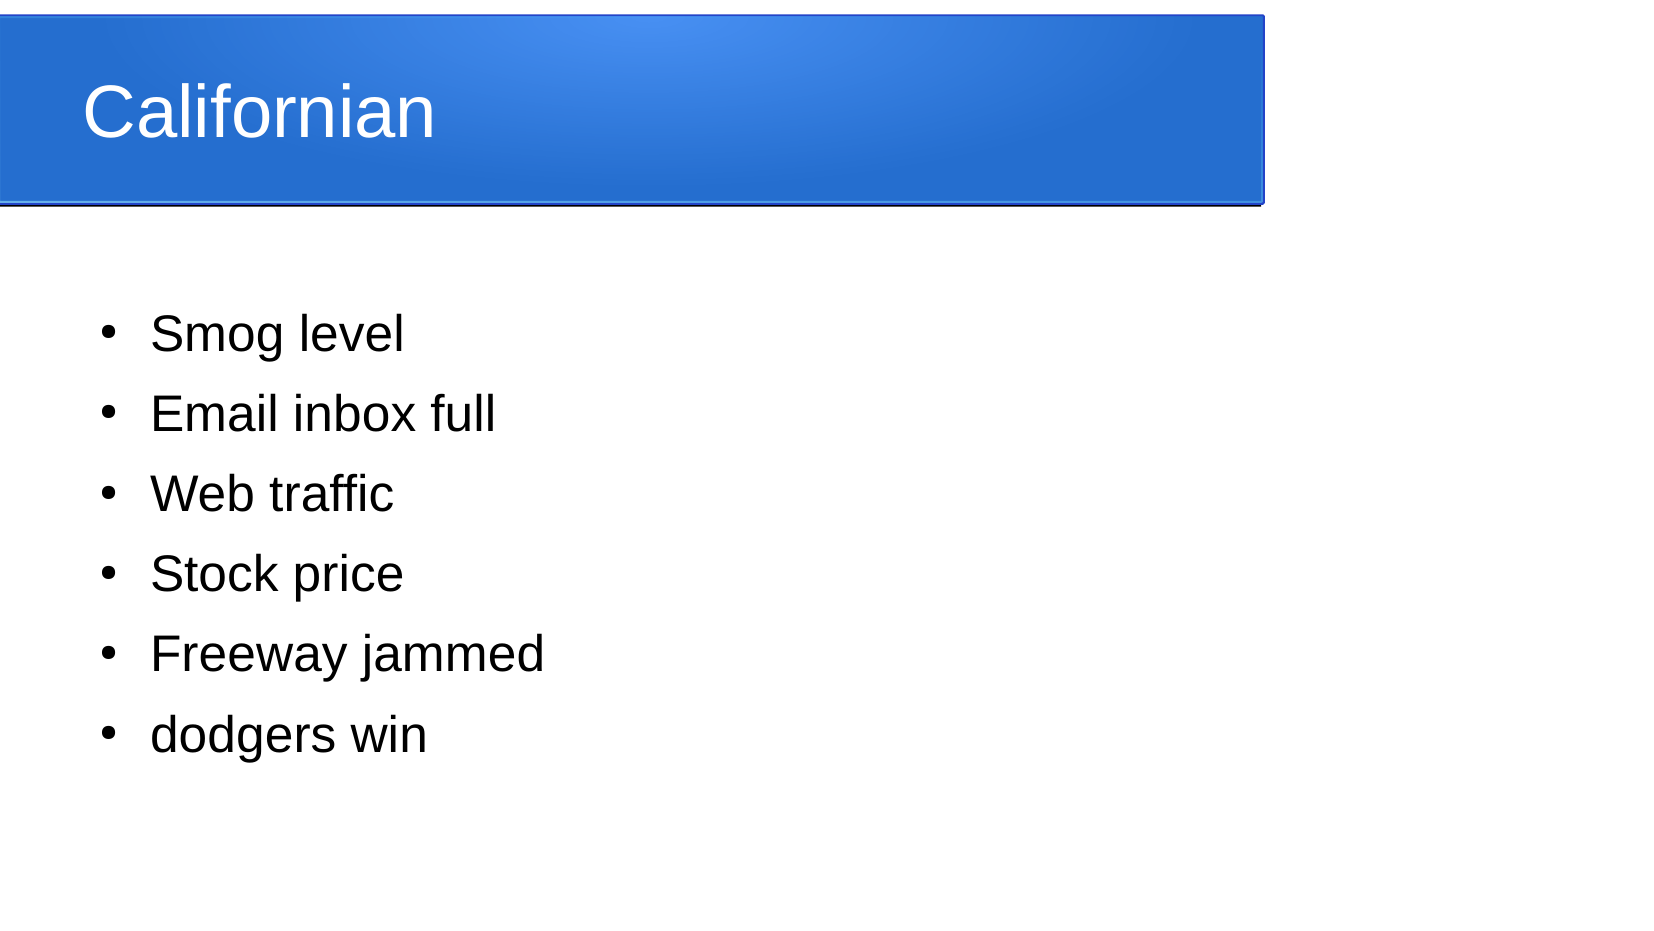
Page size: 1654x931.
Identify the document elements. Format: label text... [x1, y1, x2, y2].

title Californian [82, 35, 1235, 189]
list Smog level Email inbox full Web traffic Stock price Freeway jammed dodgers win [82, 224, 1571, 764]
